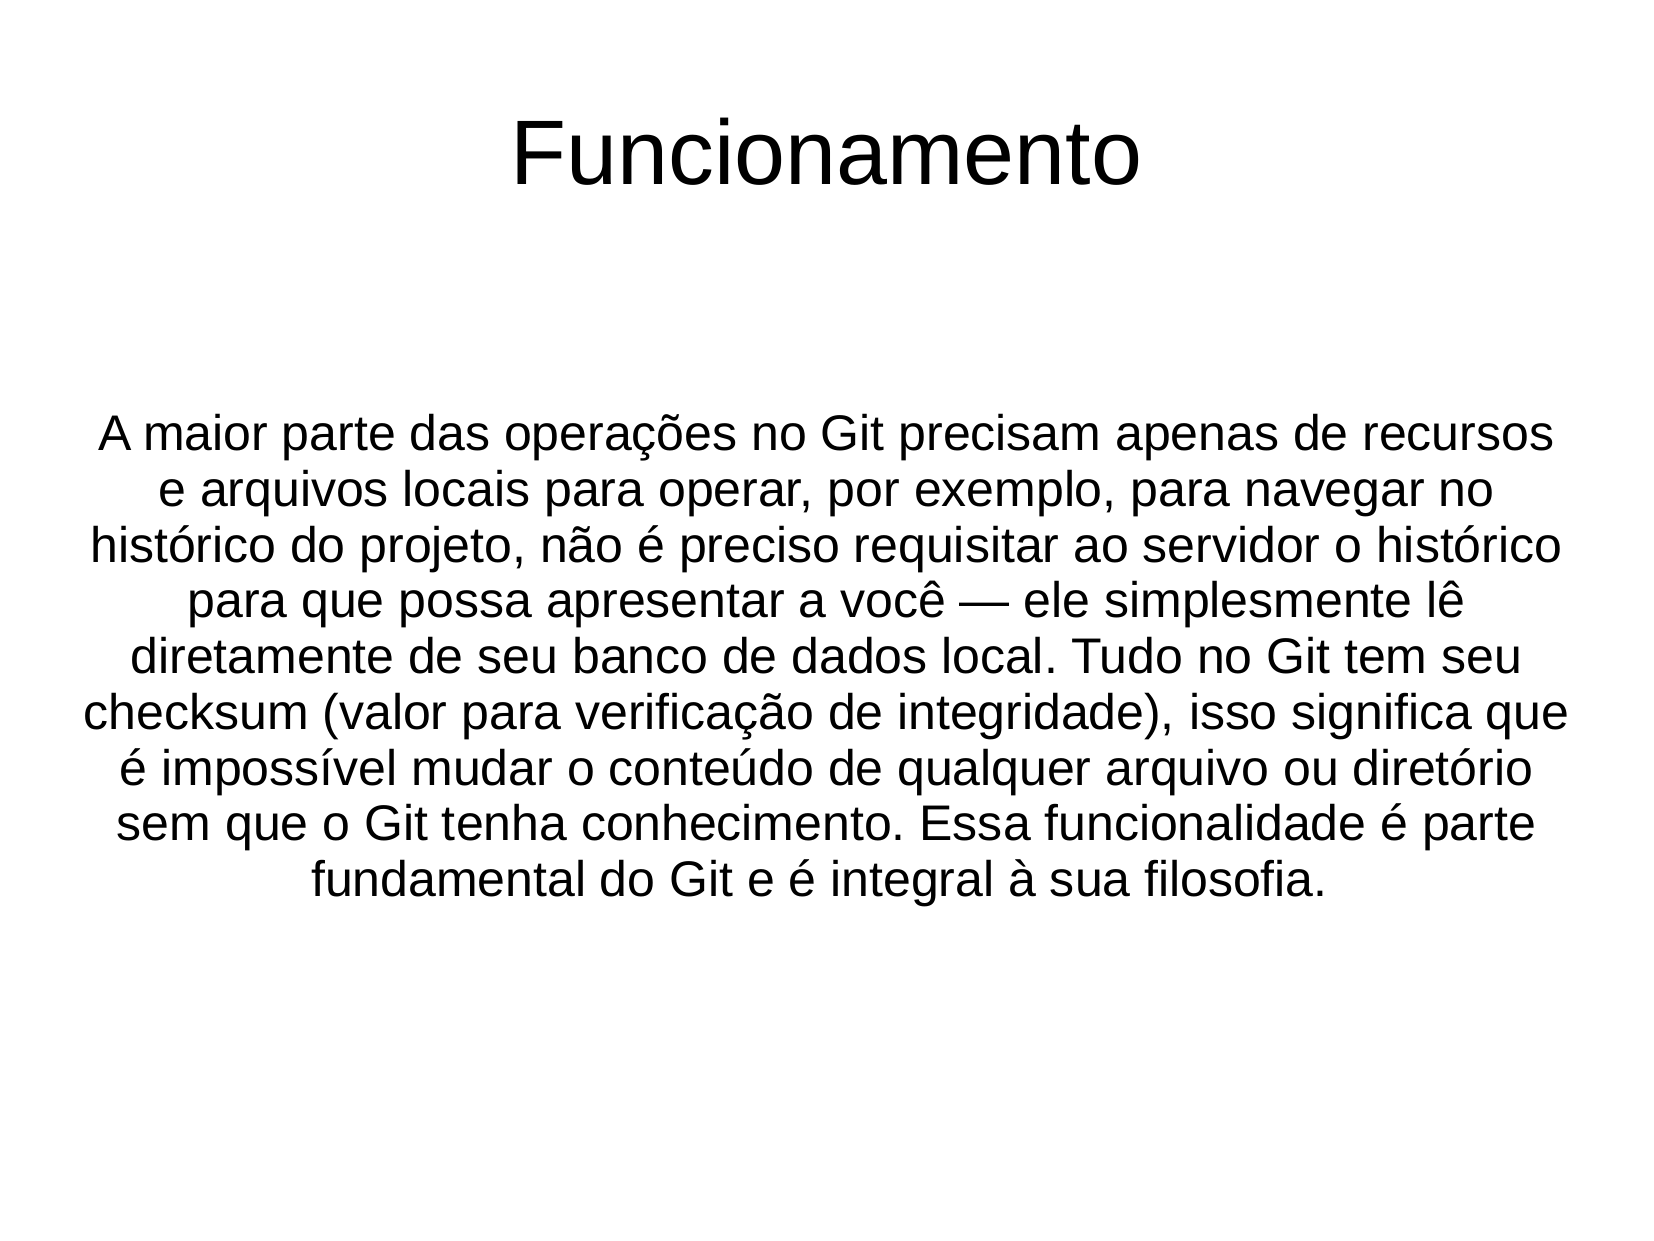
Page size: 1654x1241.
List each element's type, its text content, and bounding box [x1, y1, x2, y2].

subtitle A maior parte das operações no Git precisam apenas de recursos e arquivos locais para operar, por exemplo, para navegar no histórico do projeto, não é preciso requisitar ao servidor o histórico para que possa apresentar a você — ele simplesmente lê diretamente de seu banco de dados local. Tudo no Git tem seu checksum (valor para verificação de integridade), isso significa que é impossível mudar o conteúdo de qualquer arquivo ou diretório sem que o Git tenha conhecimento. Essa funcionalidade é parte fundamental do Git e é integral à sua filosofia. [82, 296, 1571, 1016]
title Funcionamento [82, 49, 1571, 257]
